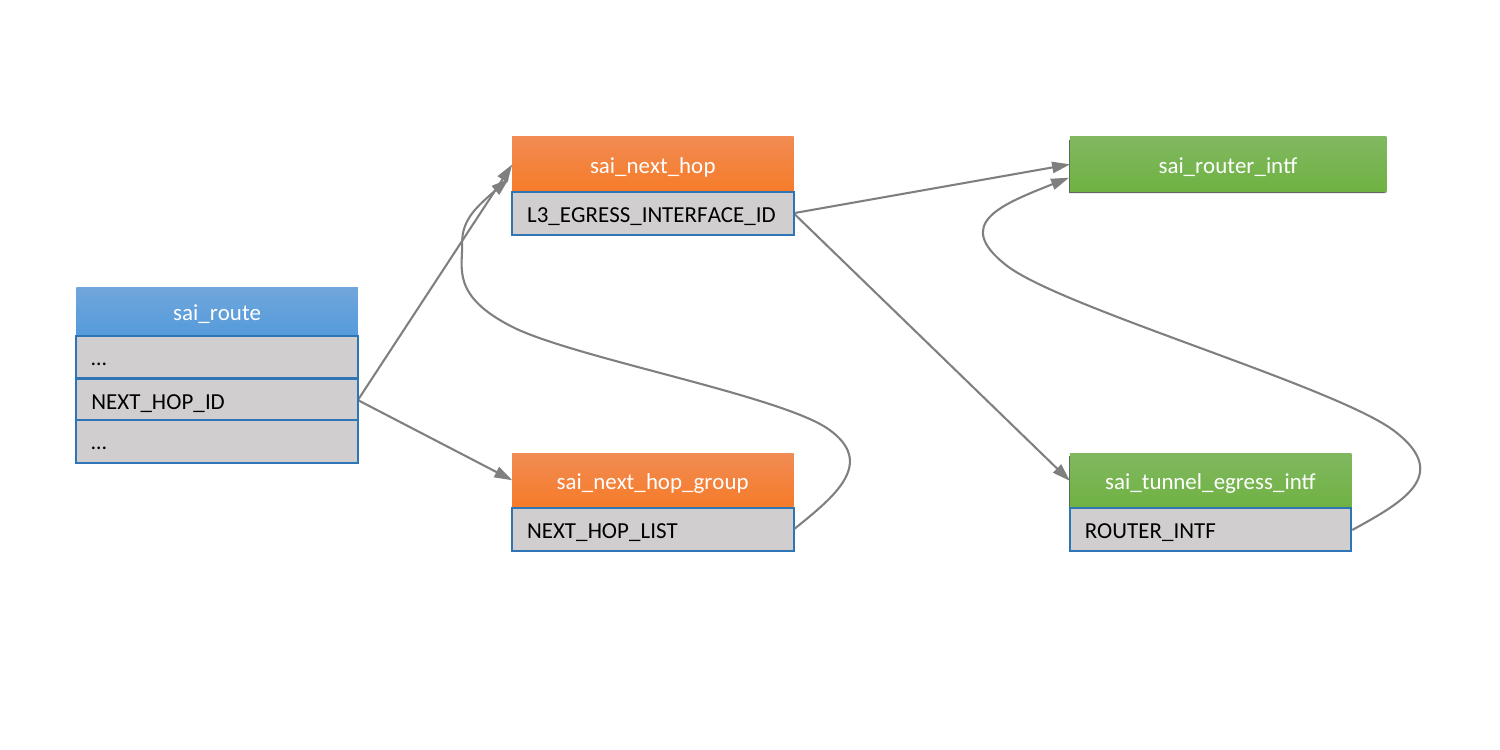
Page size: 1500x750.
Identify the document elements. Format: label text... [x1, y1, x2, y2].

text_box NEXT_HOP_ID [76, 380, 358, 419]
text_box … [76, 420, 358, 464]
text_box sai_tunnel_egress_intf [1070, 454, 1351, 507]
text_box sai_router_intf [1070, 137, 1386, 192]
text_box sai_next_hop [512, 137, 794, 191]
text_box L3_EGRESS_INTERFACE_ID [512, 191, 794, 235]
text_box sai_route [76, 287, 358, 335]
text_box NEXT_HOP_LIST [512, 507, 794, 551]
text_box … [76, 335, 358, 379]
text_box sai_next_hop_group [512, 454, 794, 507]
text_box ROUTER_INTF [1069, 507, 1352, 551]
